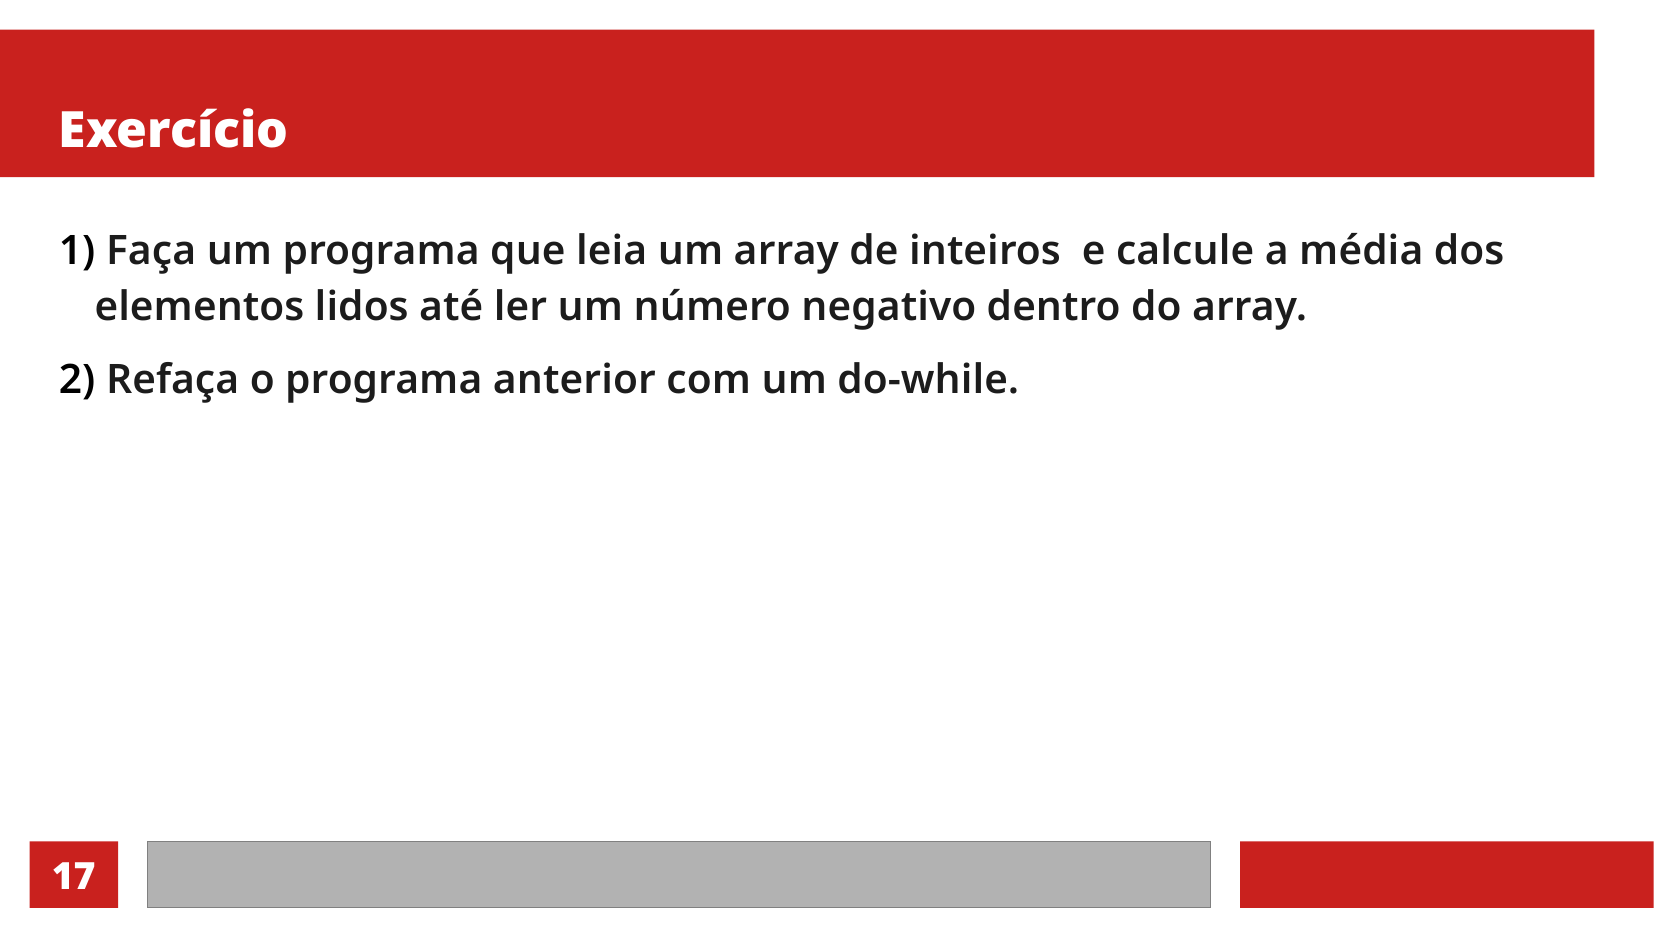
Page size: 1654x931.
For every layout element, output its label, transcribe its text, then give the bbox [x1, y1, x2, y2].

title Exercício [59, 44, 1595, 163]
list Faça um programa que leia um array de inteiros e calcule a média dos elementos lidos até ler um número negativo dentro do array. Refaça o programa anterior com um do-while. [59, 221, 1565, 798]
